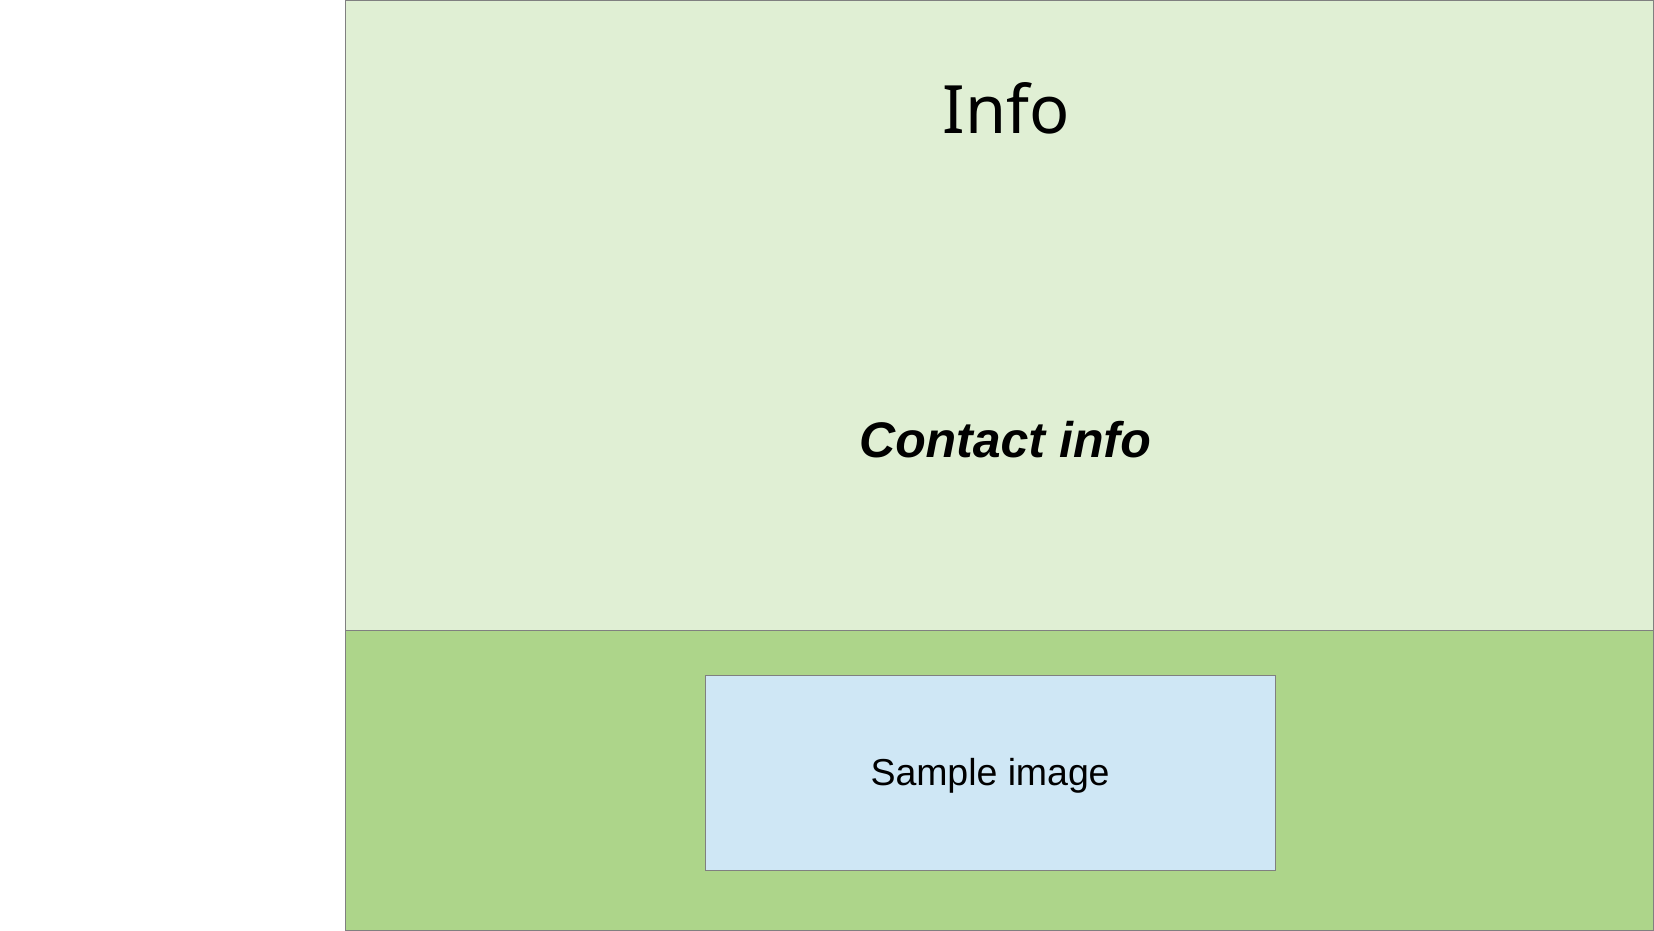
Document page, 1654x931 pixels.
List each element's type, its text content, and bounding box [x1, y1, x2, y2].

text_box Info [390, 54, 1606, 376]
text_box [345, 0, 1654, 931]
text_box Contact info [405, 405, 1606, 616]
text_box Sample image [705, 675, 1276, 871]
